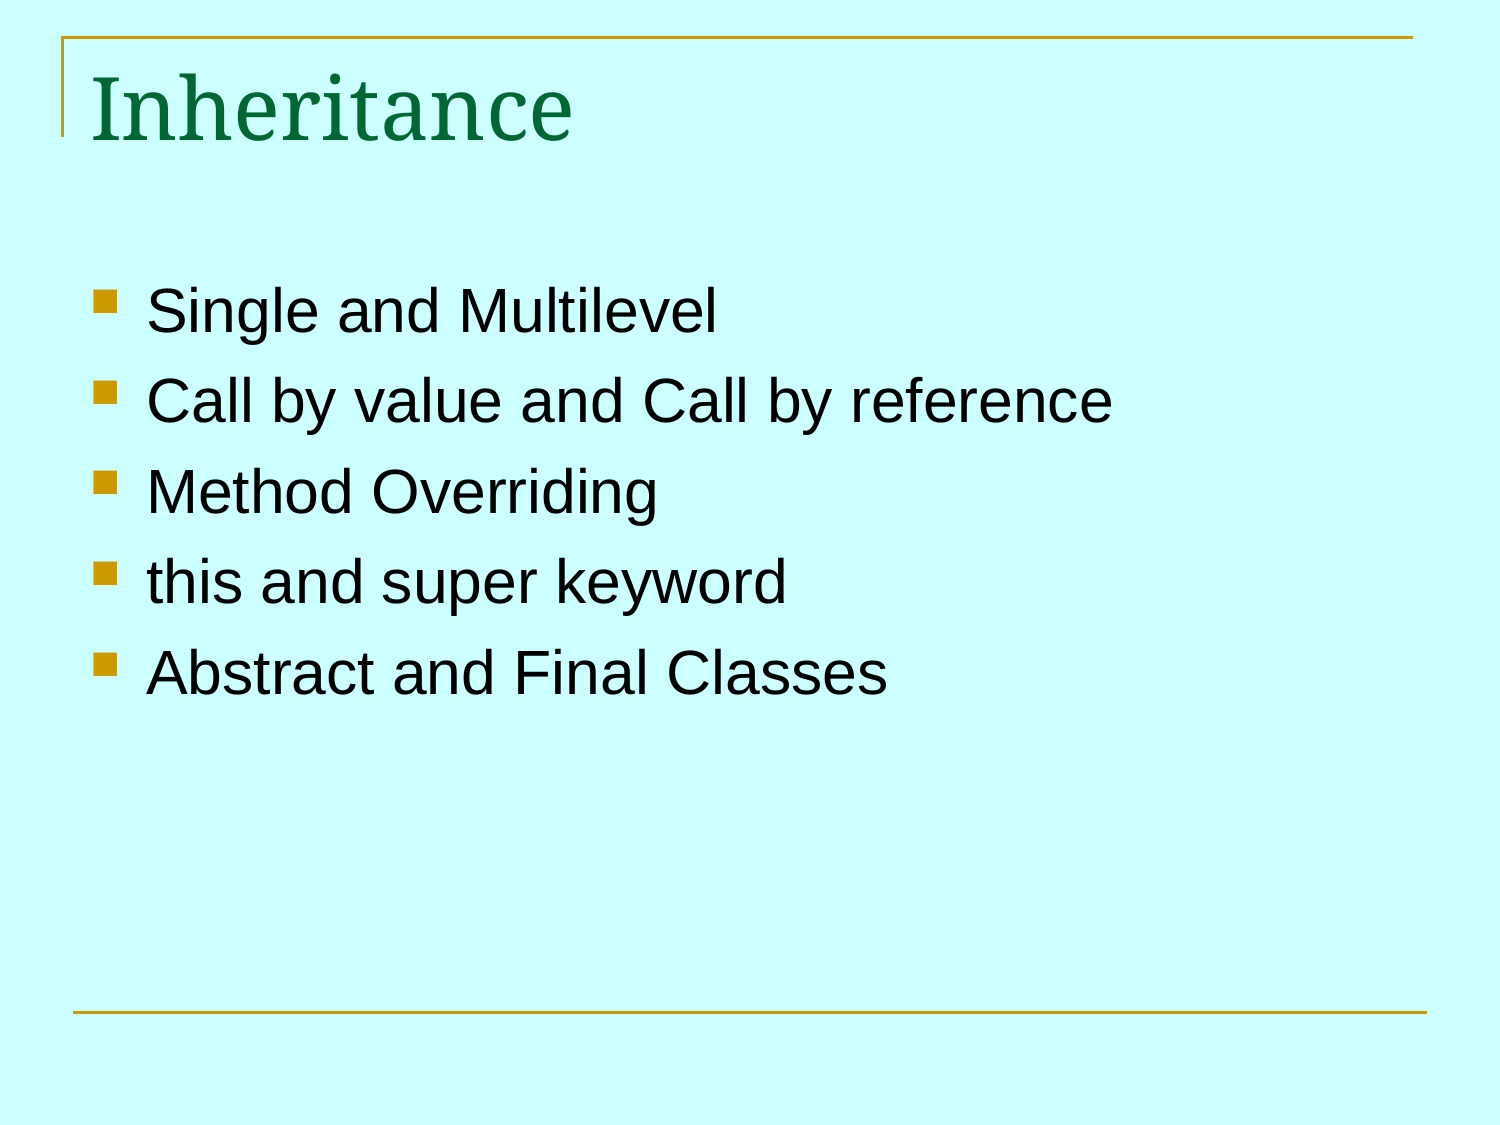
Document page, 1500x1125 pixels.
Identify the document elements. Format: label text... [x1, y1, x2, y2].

title Inheritance [75, 45, 1426, 233]
list Single and Multilevel Call by value and Call by reference Method Overriding this and super keyword Abstract and Final Classes [75, 262, 1426, 1006]
